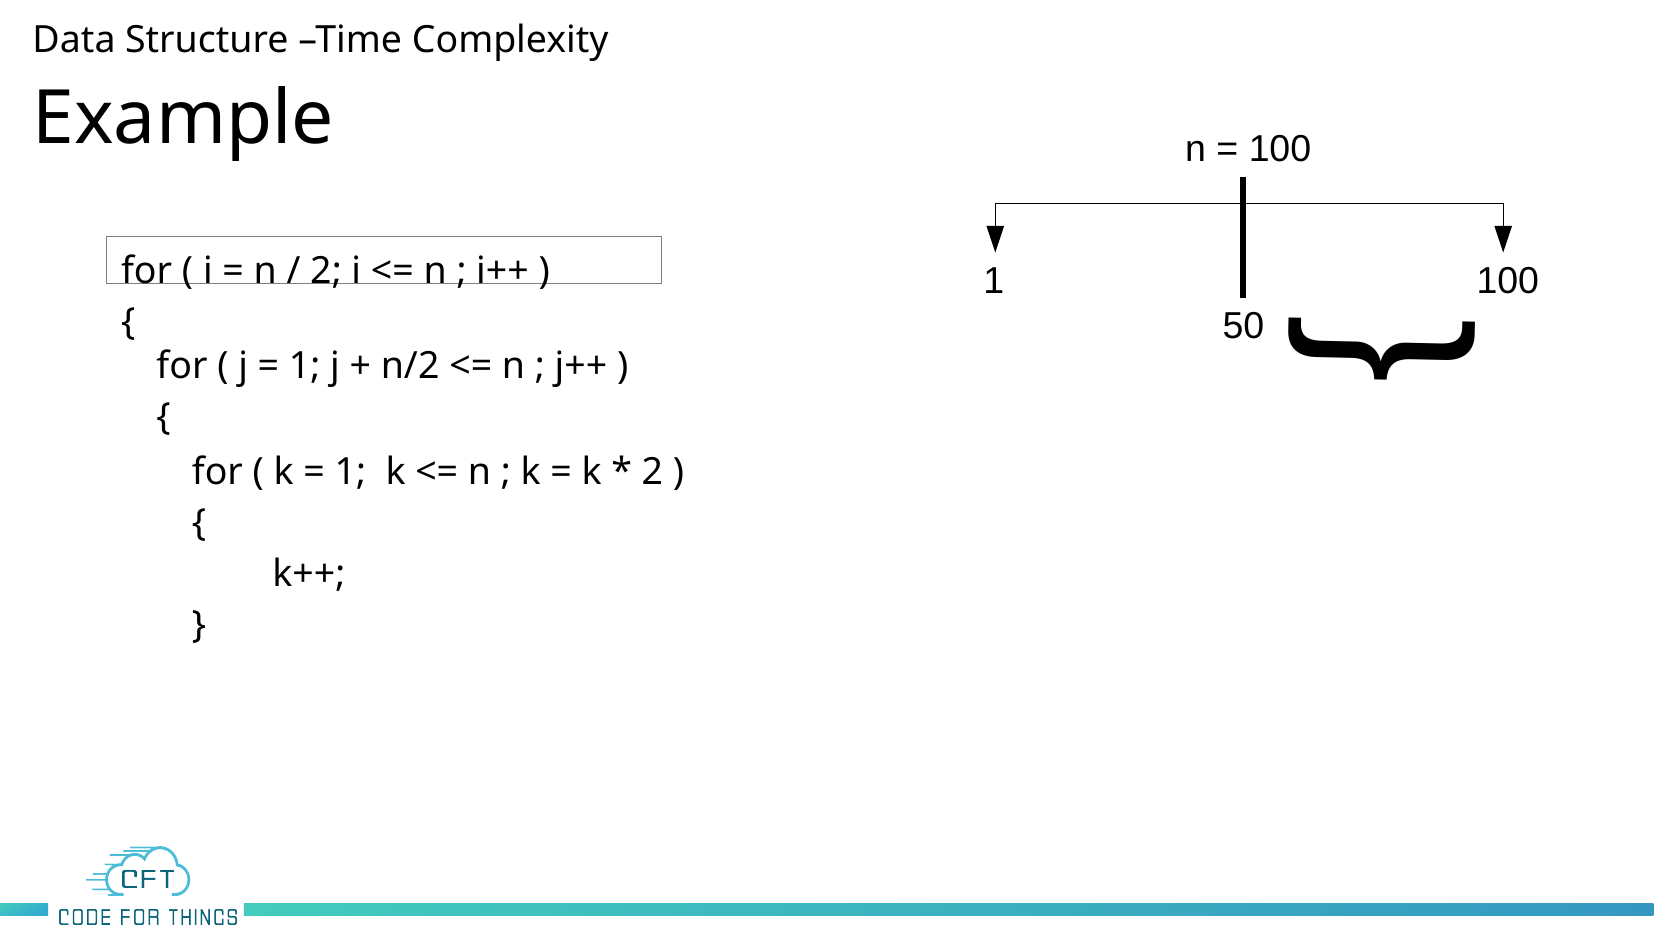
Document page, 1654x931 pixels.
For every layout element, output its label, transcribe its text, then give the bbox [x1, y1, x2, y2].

text_box 1 [968, 252, 1019, 310]
text_box 100 [1461, 252, 1580, 310]
picture [59, 846, 237, 925]
text_box for ( i = n / 2; i <= n ; i++ ) { [70, 236, 709, 339]
text_box for ( j = 1; j + n/2 <= n ; j++ ) { [106, 330, 851, 438]
title Data Structure –Time Complexity Example [32, 12, 1184, 166]
text_box for ( k = 1; k <= n ; k = k * 2 ) { k++; } [141, 437, 815, 626]
text_box 50 [1207, 297, 1291, 355]
text_box { [1243, 265, 1531, 402]
text_box n = 100 [1170, 120, 1327, 178]
